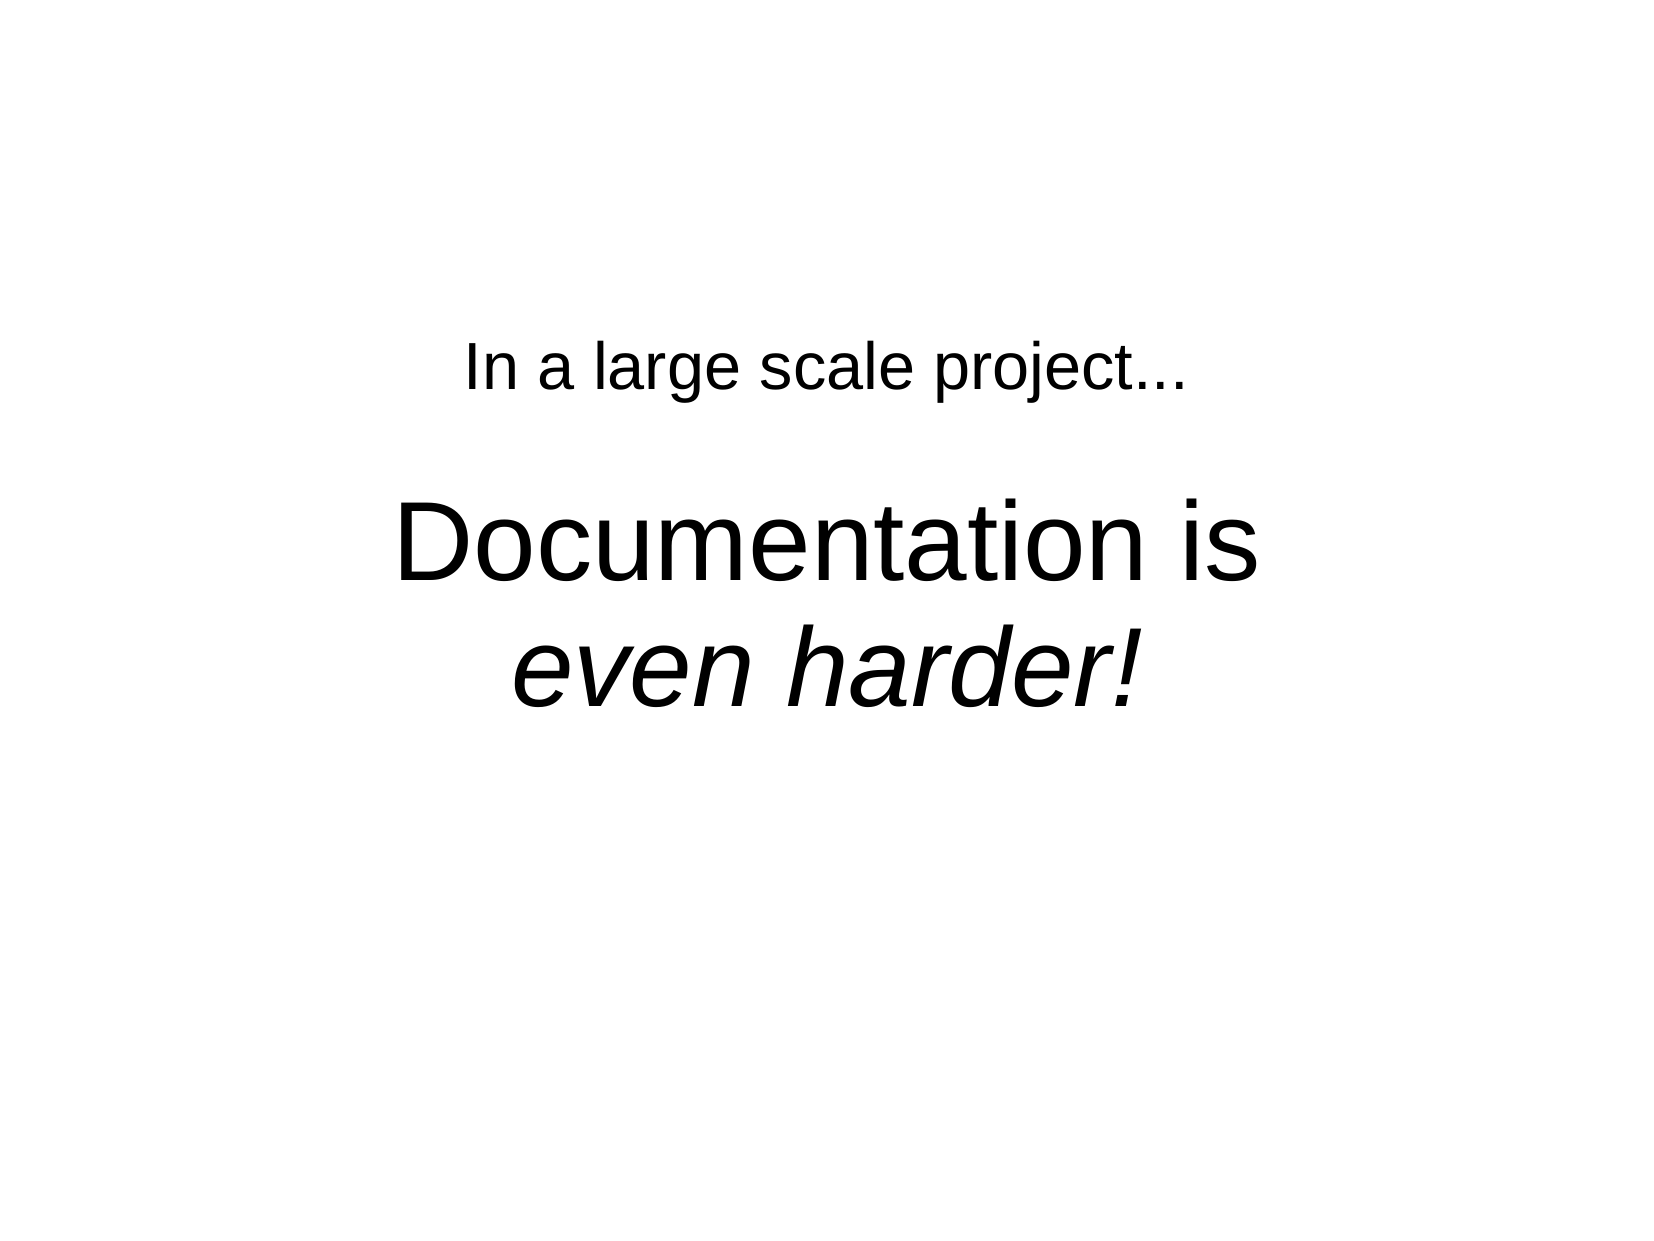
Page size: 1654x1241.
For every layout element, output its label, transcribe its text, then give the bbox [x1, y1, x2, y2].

subtitle In a large scale project... Documentation is even harder! [82, 49, 1571, 1010]
